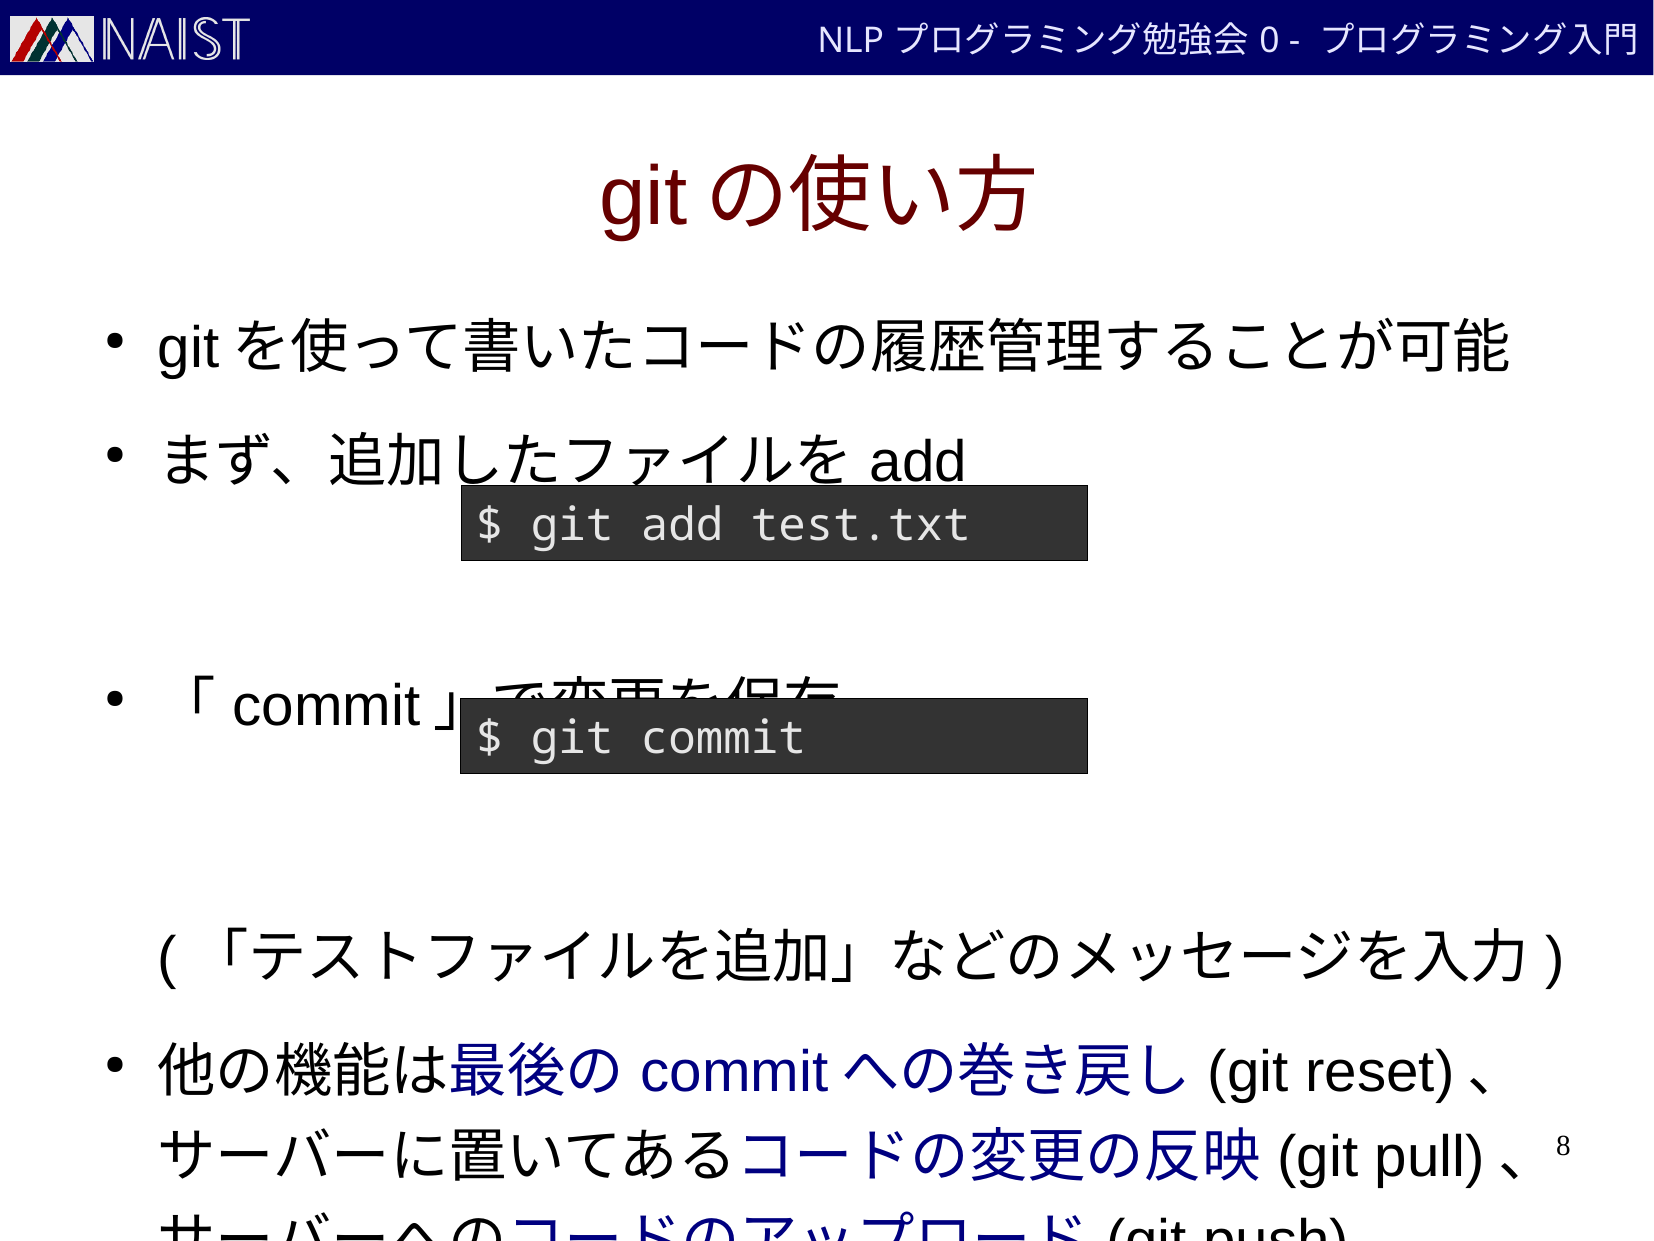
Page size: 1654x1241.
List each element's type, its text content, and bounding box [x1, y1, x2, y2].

text_box $ git add test.txt [461, 485, 1088, 561]
picture [10, 16, 94, 62]
list gitを使って書いたコードの履歴管理することが可能 まず、追加したファイルをadd 「commit」で変更を保存 (「テストファイルを追加」などのメッセージを入力) 他の機能は最後のcommitへの巻き戻し(git reset)、サーバーに置いてあるコードの変更の反映(git pull)、サーバーへのコードのアップロード(git push) [86, 300, 1576, 1104]
text_box $ git commit [460, 698, 1088, 774]
picture [102, 17, 251, 60]
title gitの使い方 [75, 92, 1564, 285]
